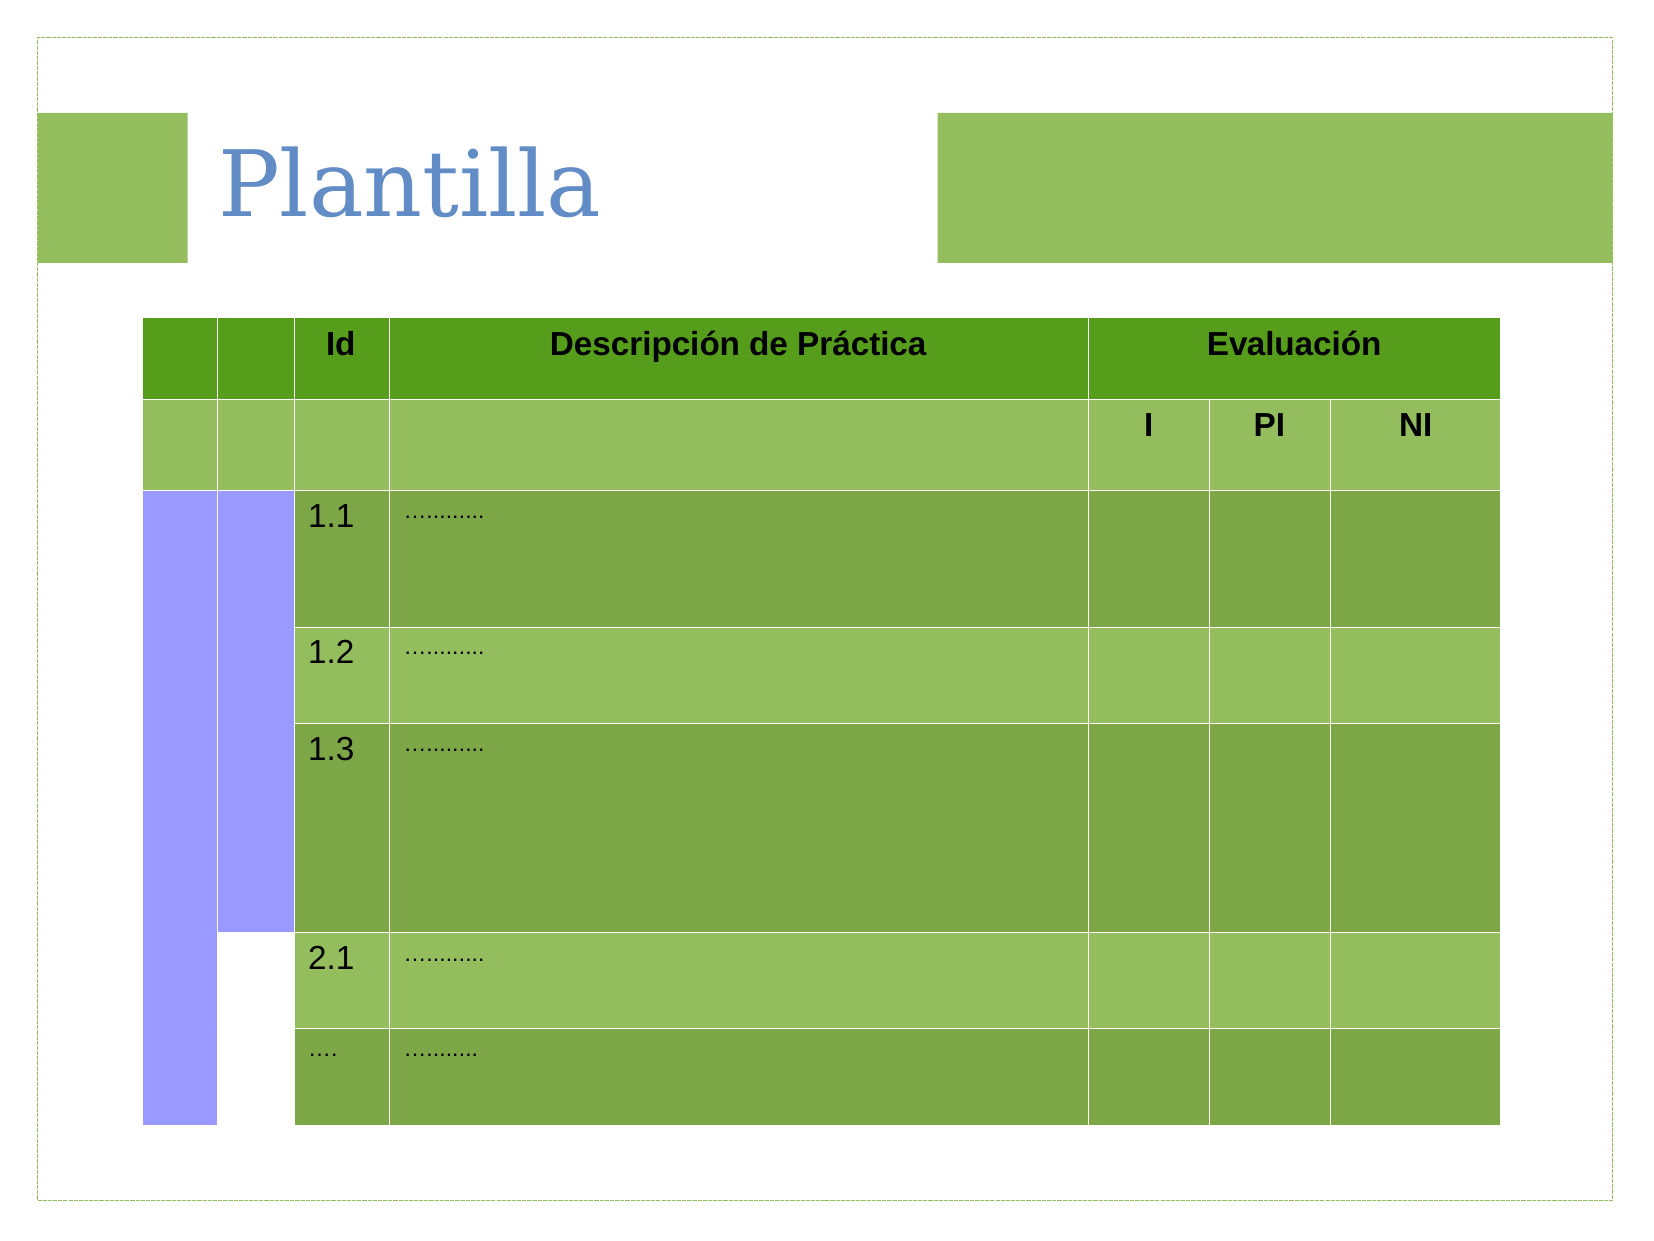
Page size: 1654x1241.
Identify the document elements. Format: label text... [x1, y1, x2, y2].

text_box [37, 112, 188, 263]
text_box Plantilla [203, 123, 618, 246]
text_box [937, 112, 1613, 263]
picture [142, 316, 1500, 1125]
